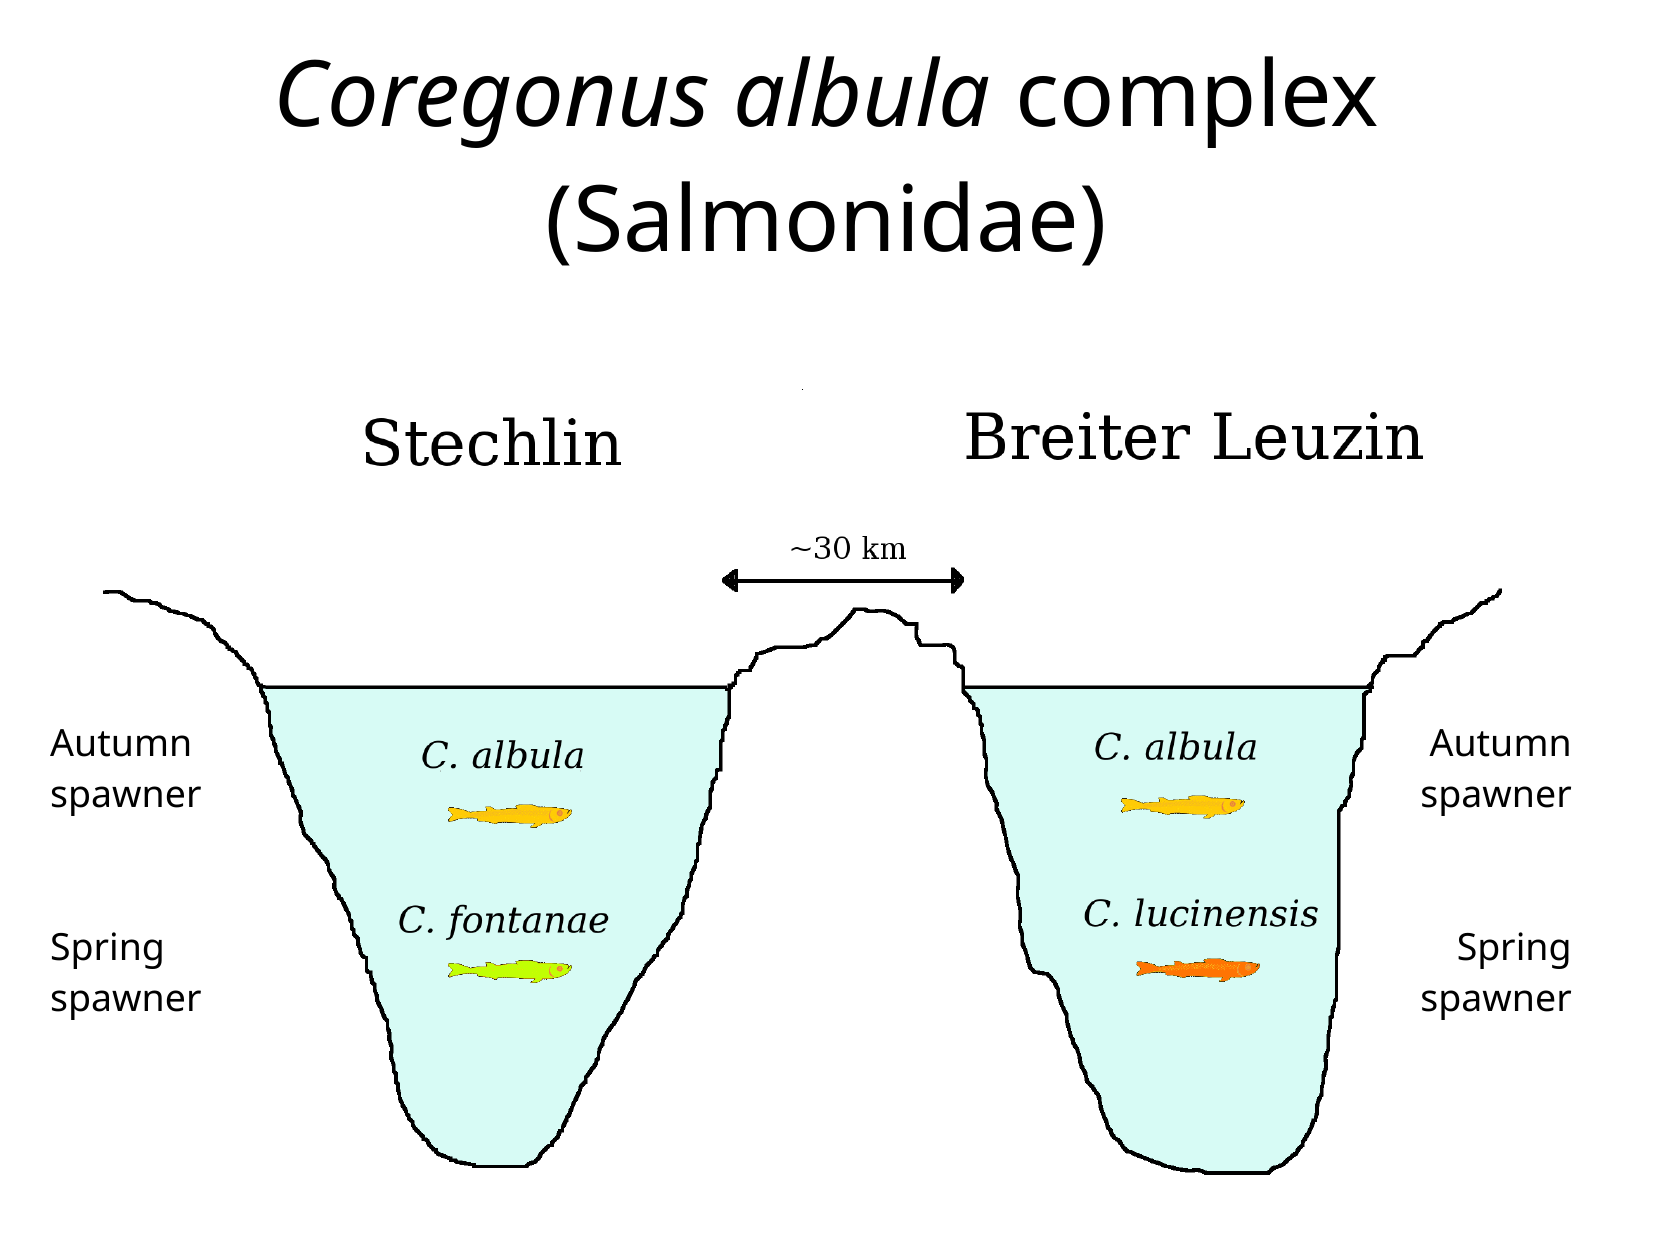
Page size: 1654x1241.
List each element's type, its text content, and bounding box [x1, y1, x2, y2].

picture [100, 389, 1506, 1187]
text_box Autumn spawner Spring spawner [1405, 708, 1630, 1030]
title Coregonus albula complex (Salmonidae) [82, 27, 1571, 279]
text_box Autumn spawner Spring spawner [35, 708, 260, 1030]
